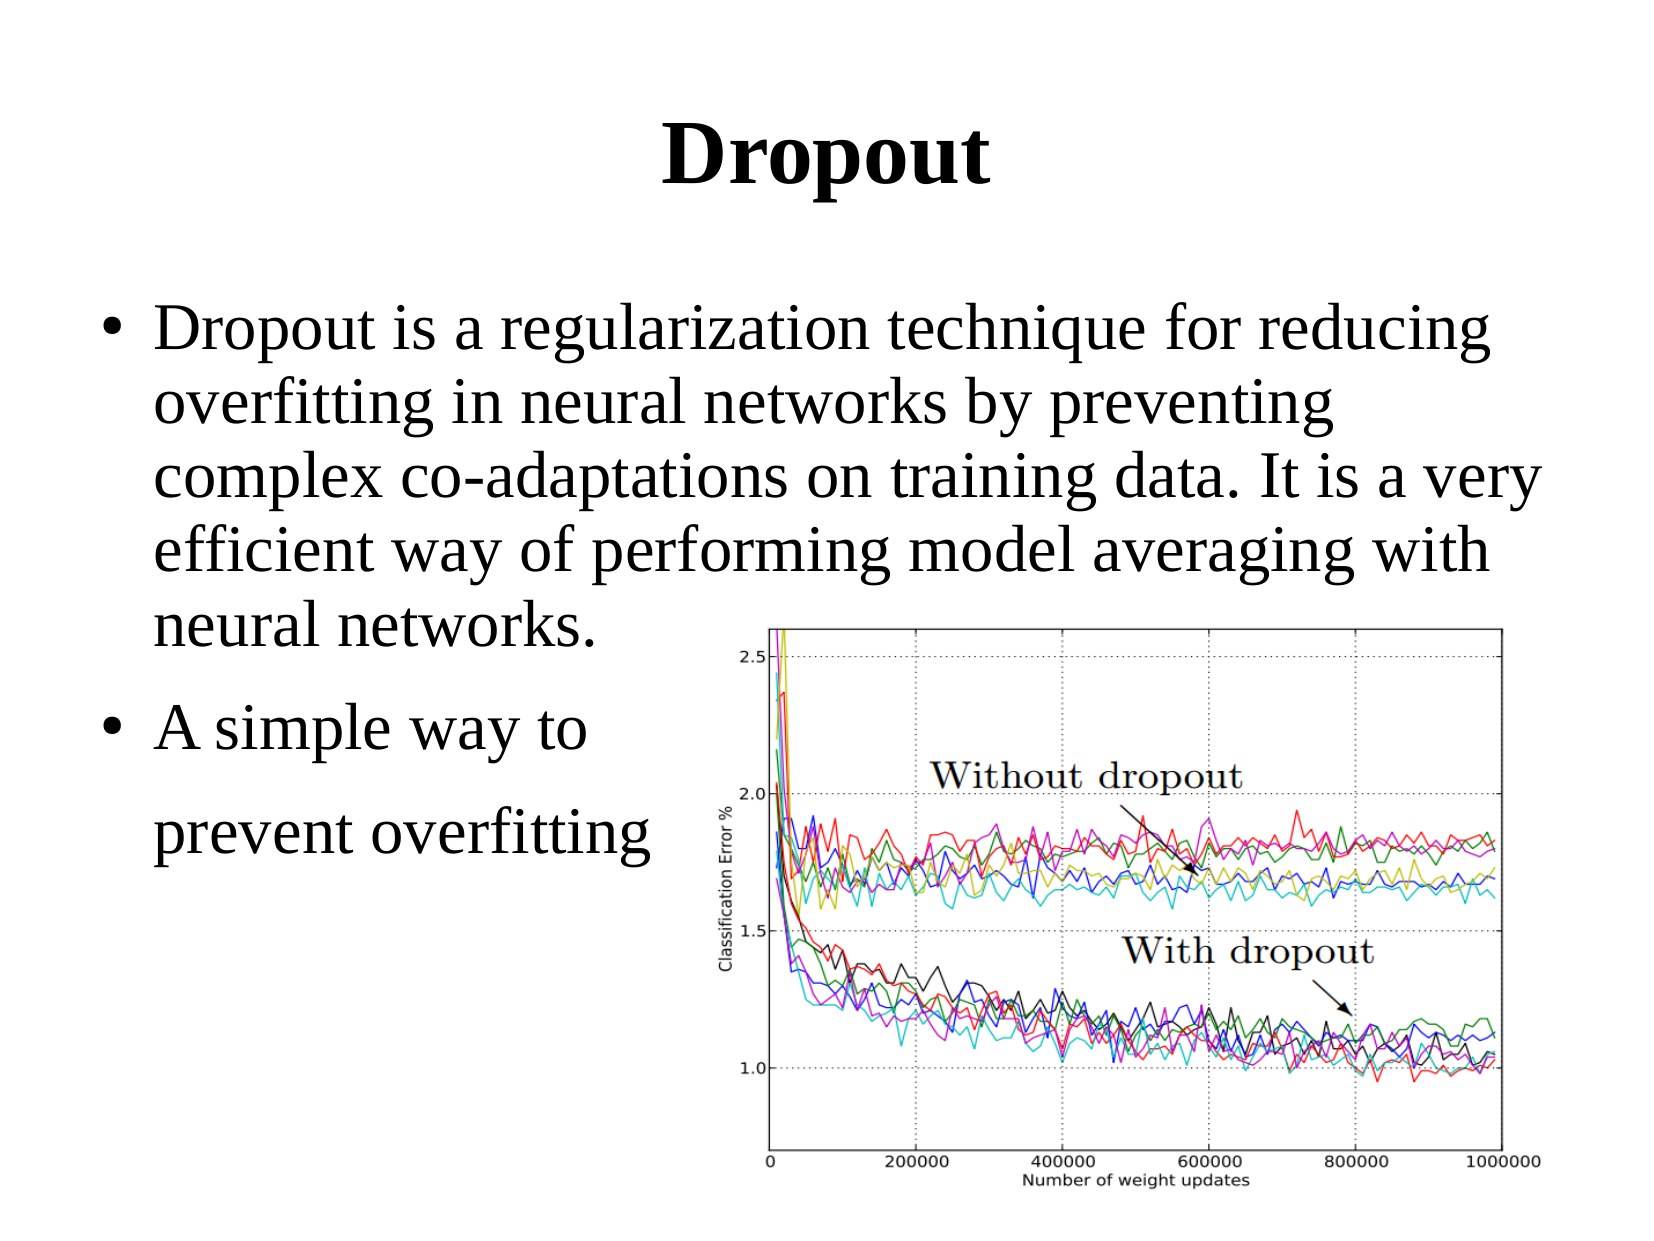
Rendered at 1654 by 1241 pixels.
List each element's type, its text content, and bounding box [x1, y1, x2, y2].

list Dropout is a regularization technique for reducing overfitting in neural networks by preventing complex co-adaptations on training data. It is a very efficient way of performing model averaging with neural networks. A simple way to prevent overfitting [82, 290, 1571, 1010]
title Dropout [82, 49, 1571, 257]
picture [696, 614, 1560, 1201]
